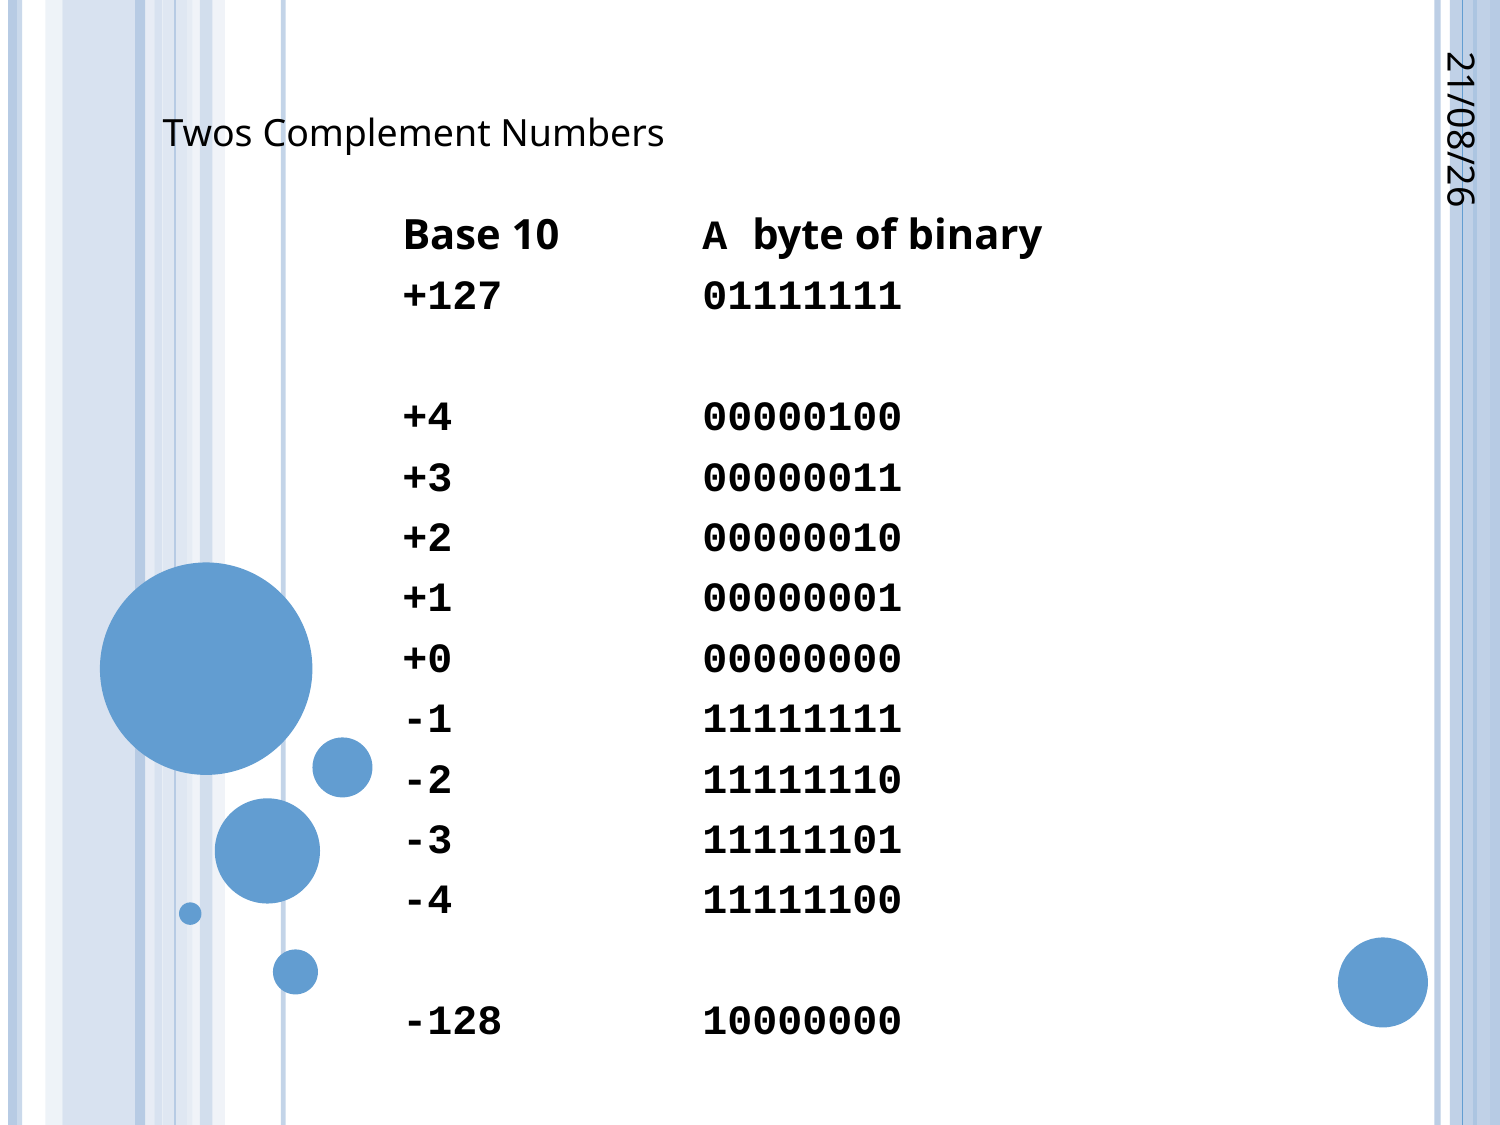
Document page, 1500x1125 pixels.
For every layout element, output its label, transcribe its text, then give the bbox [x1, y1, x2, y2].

list Base 10 A byte of binary +127 01111111 +4 00000100 +3 00000011 +2 00000010 +1 00000001 +0 00000000 -1 11111111 -2 11111110 -3 11111101 -4 11111100 -128 10000000 [387, 199, 1126, 1050]
title Twos Complement Numbers [112, 74, 1388, 188]
